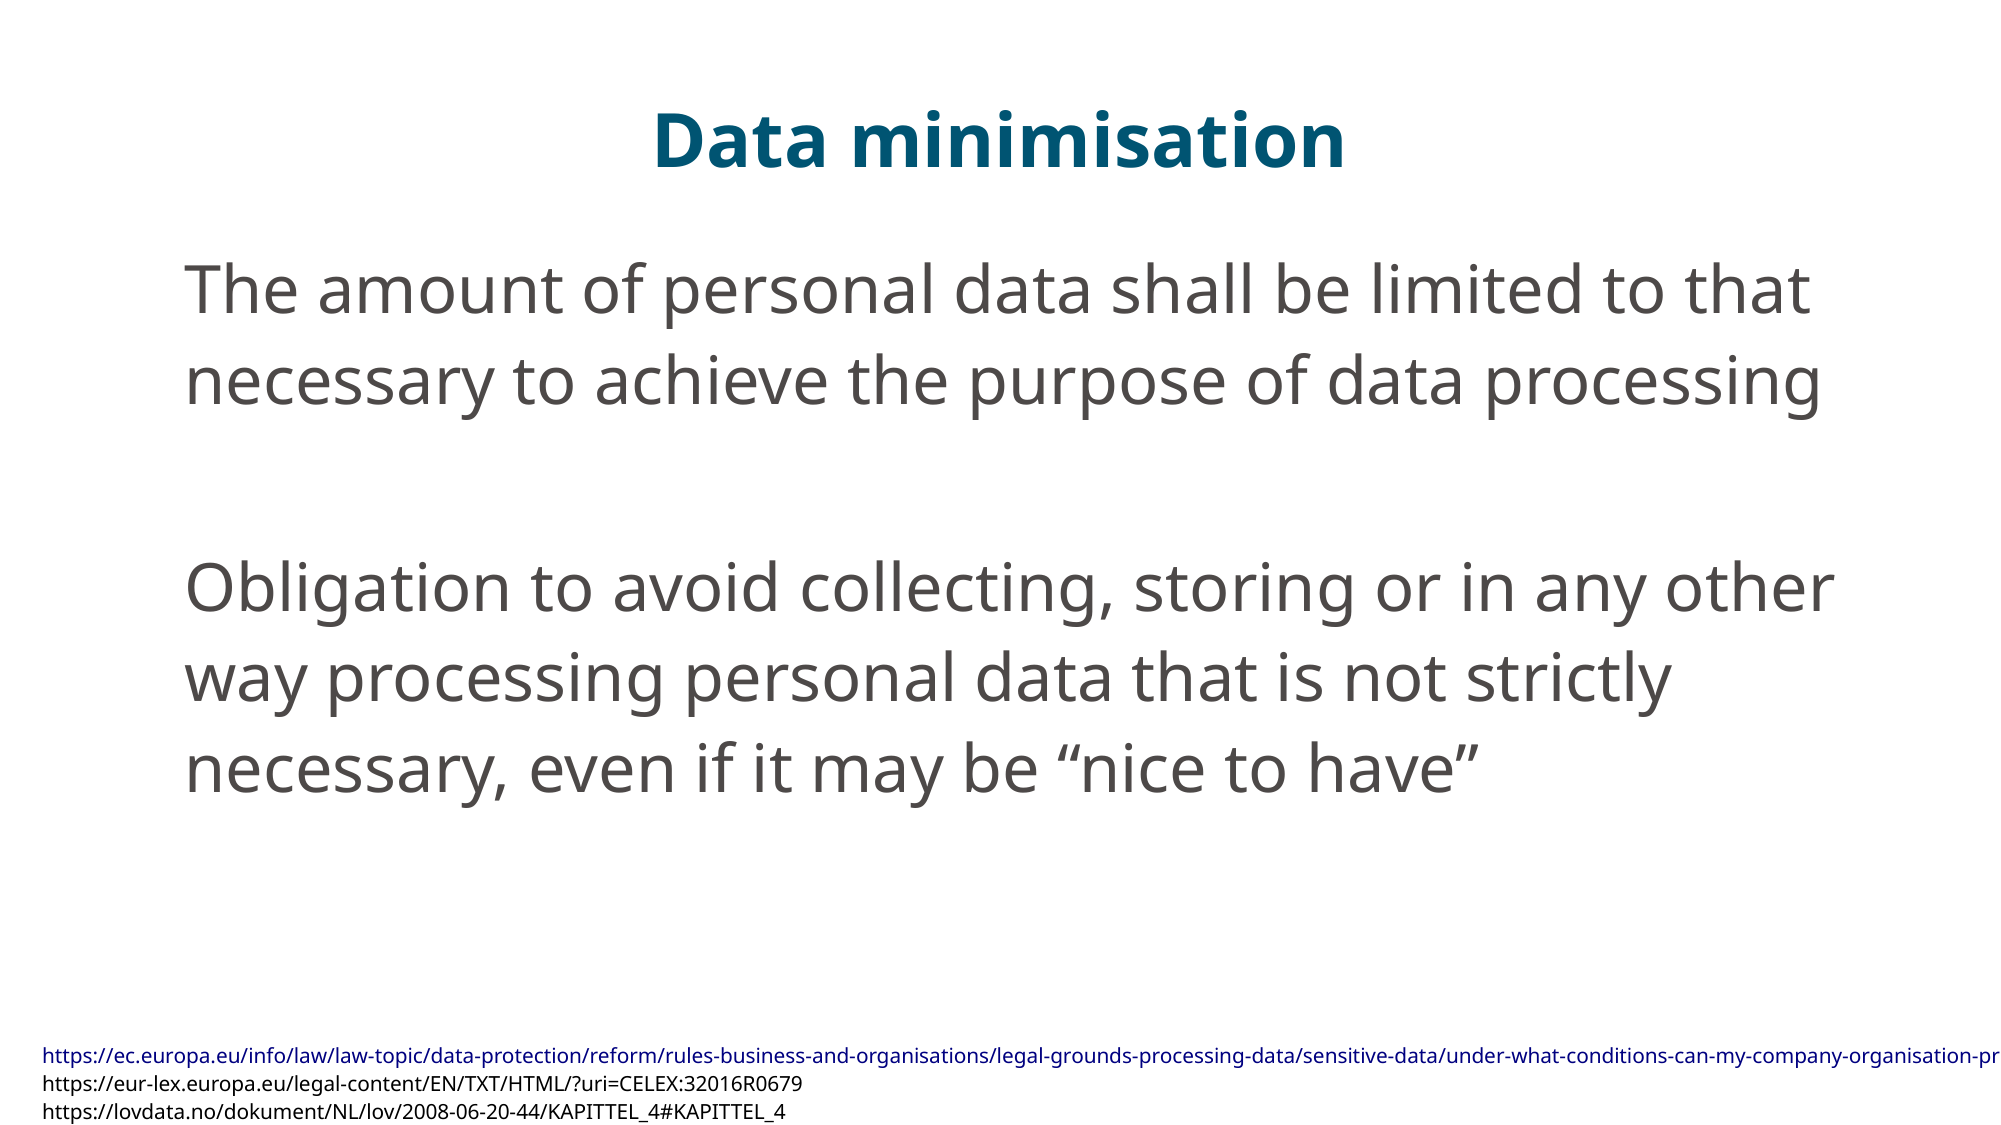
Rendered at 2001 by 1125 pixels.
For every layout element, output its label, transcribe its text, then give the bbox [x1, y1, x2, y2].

title Data minimisation [99, 44, 1900, 233]
list The amount of personal data shall be limited to that necessary to achieve the purpose of data processing Obligation to avoid collecting, storing or in any other way processing personal data that is not strictly necessary, even if it may be “nice to have” [113, 242, 1914, 1033]
text_box https://ec.europa.eu/info/law/law-topic/data-protection/reform/rules-business-and-organisations/legal-grounds-processing-data/sensitive-data/under-what-conditions-can-my-company-organisation-process-sensitive-data_en https://eur-lex.europa.eu/legal-content/EN/TXT/HTML/?uri=CELEX:32016R0679 https://lovdata.no/dokument/NL/lov/2008-06-20-44/KAPITTEL_4#KAPITTEL_4 [27, 1033, 1986, 1125]
